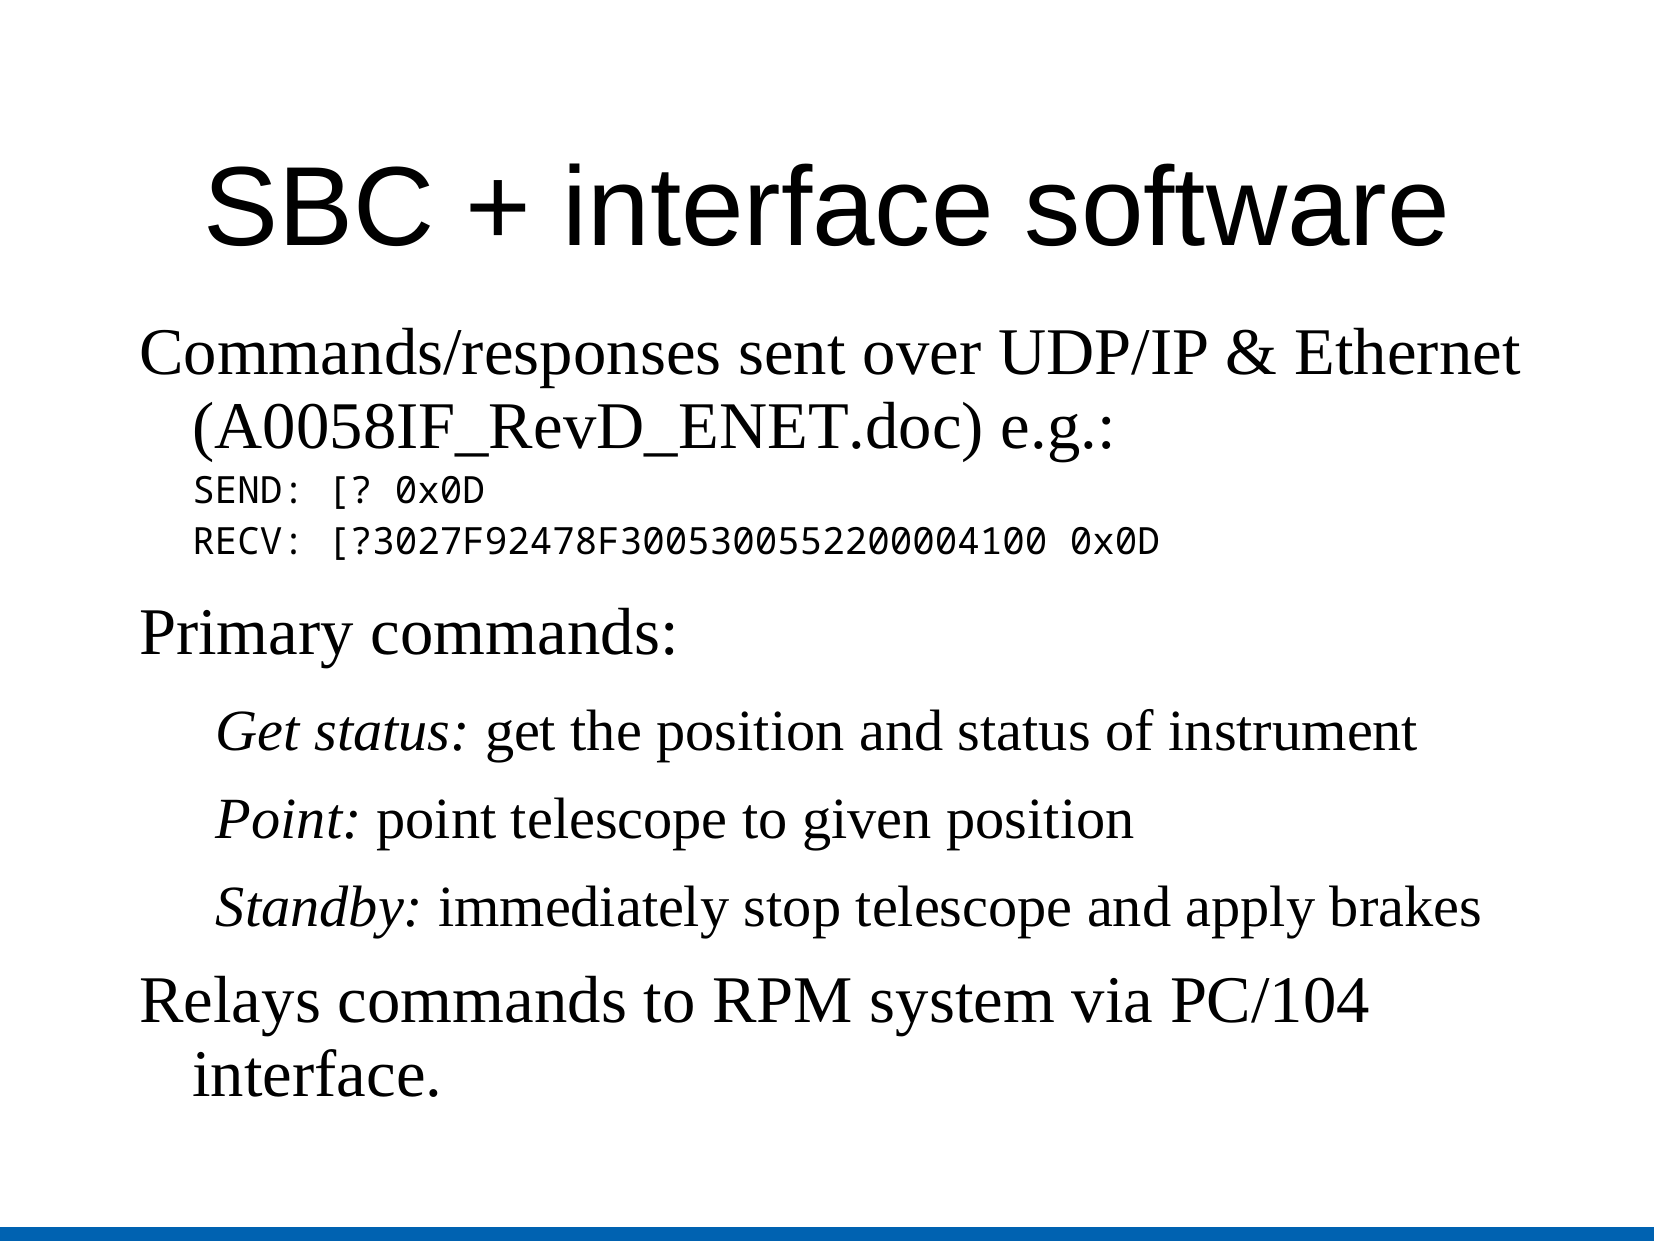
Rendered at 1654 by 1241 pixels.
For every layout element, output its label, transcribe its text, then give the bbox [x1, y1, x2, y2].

title SBC + interface software [121, 102, 1533, 311]
list Commands/responses sent over UDP/IP & Ethernet (A0058IF_RevD_ENET.doc) e.g.: SEND: [? 0x0D RECV: [?3027F92478F3005300552200004100 0x0D Primary commands: Get status: get the position and status of instrument Point: point telescope to given position Standby: immediately stop telescope and apply brakes Relays commands to RPM system via PC/104 interface. [121, 315, 1533, 1144]
